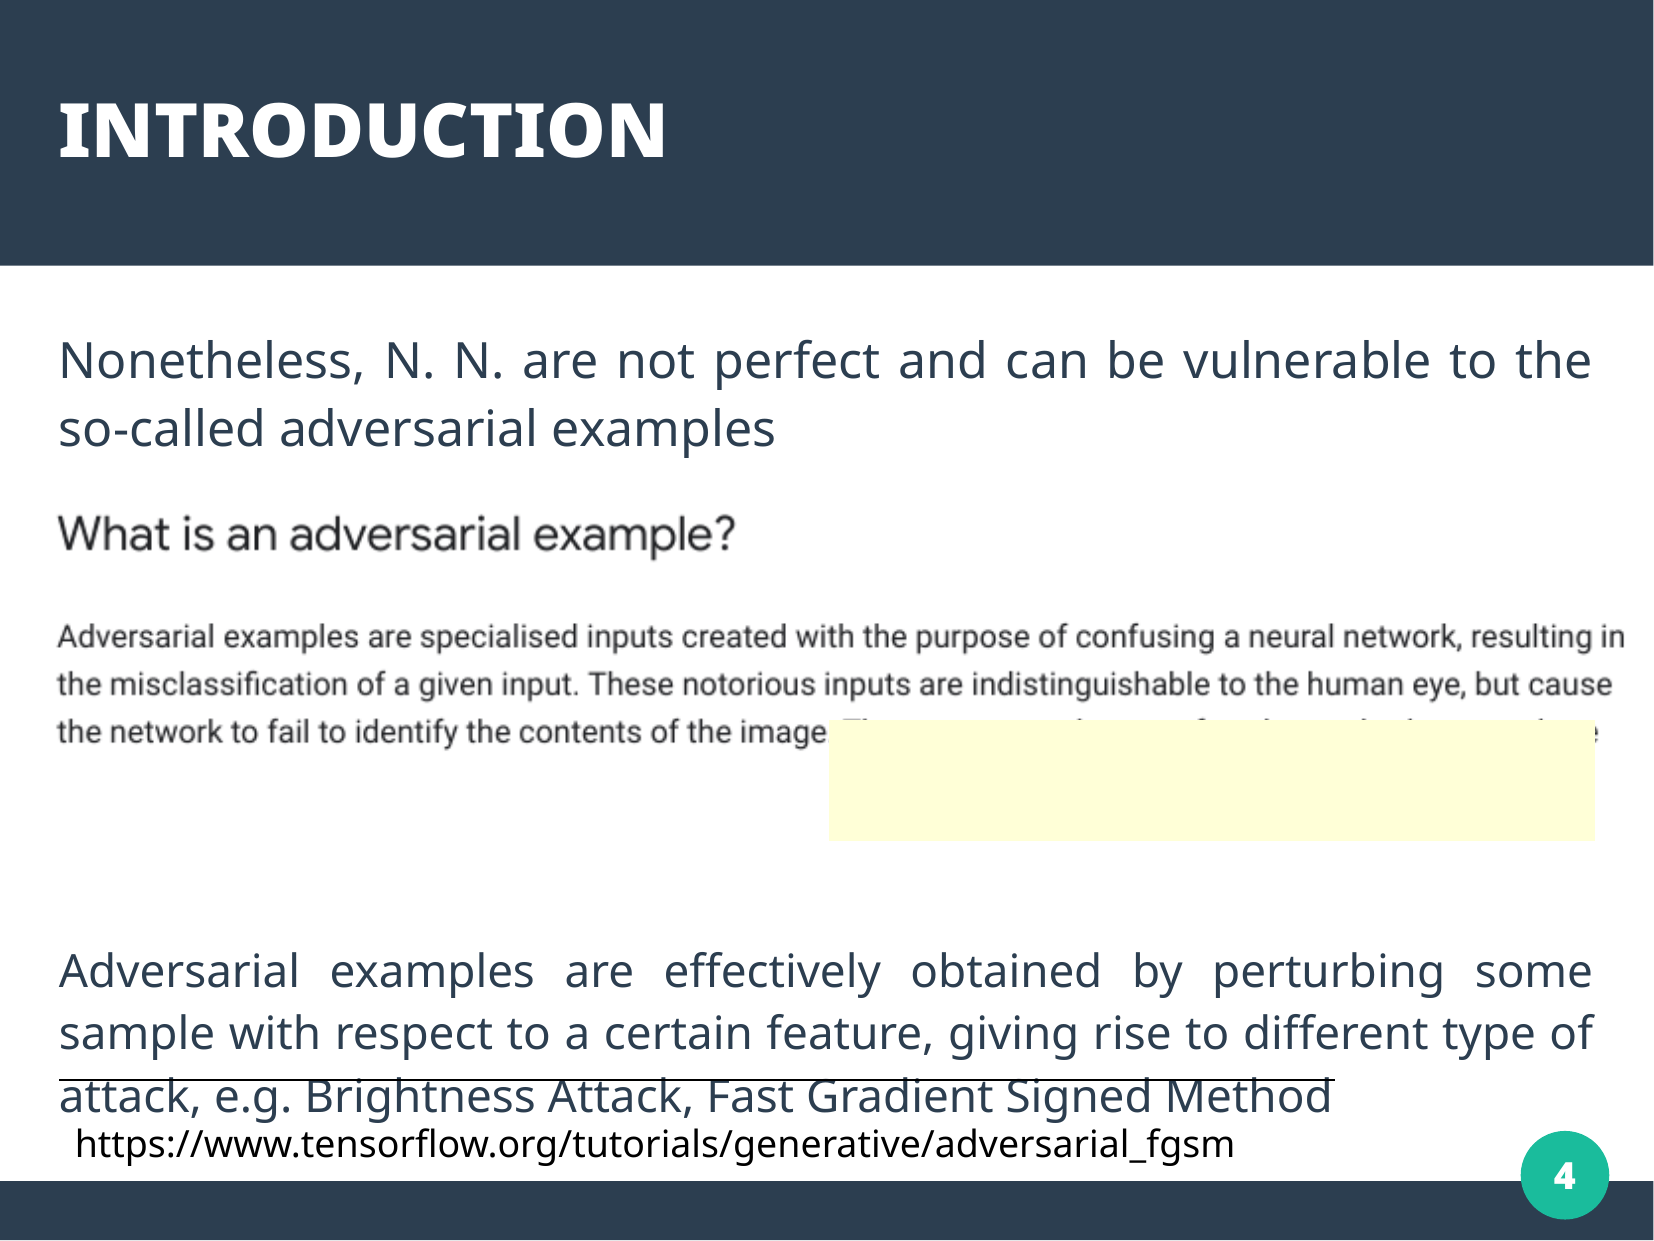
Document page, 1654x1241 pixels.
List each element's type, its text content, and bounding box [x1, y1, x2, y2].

picture [43, 479, 1636, 760]
title INTRODUCTION [59, 49, 1595, 207]
text_box [829, 720, 1595, 841]
text_box https://www.tensorflow.org/tutorials/generative/adversarial_fgsm [60, 1110, 1336, 1171]
list Nonetheless, N. N. are not perfect and can be vulnerable to the so-called adversarial examples Adversarial examples are effectively obtained by perturbing some sample with respect to a certain feature, giving rise to different type of attack, e.g. Brightness Attack, Fast Gradient Signed Method [59, 324, 1595, 479]
list Nonetheless, N. N. are not perfect and can be vulnerable to the so-called adversarial examples Adversarial examples are effectively obtained by perturbing some sample with respect to a certain feature, giving rise to different type of attack, e.g. Brightness Attack, Fast Gradient Signed Method [59, 760, 1595, 1152]
